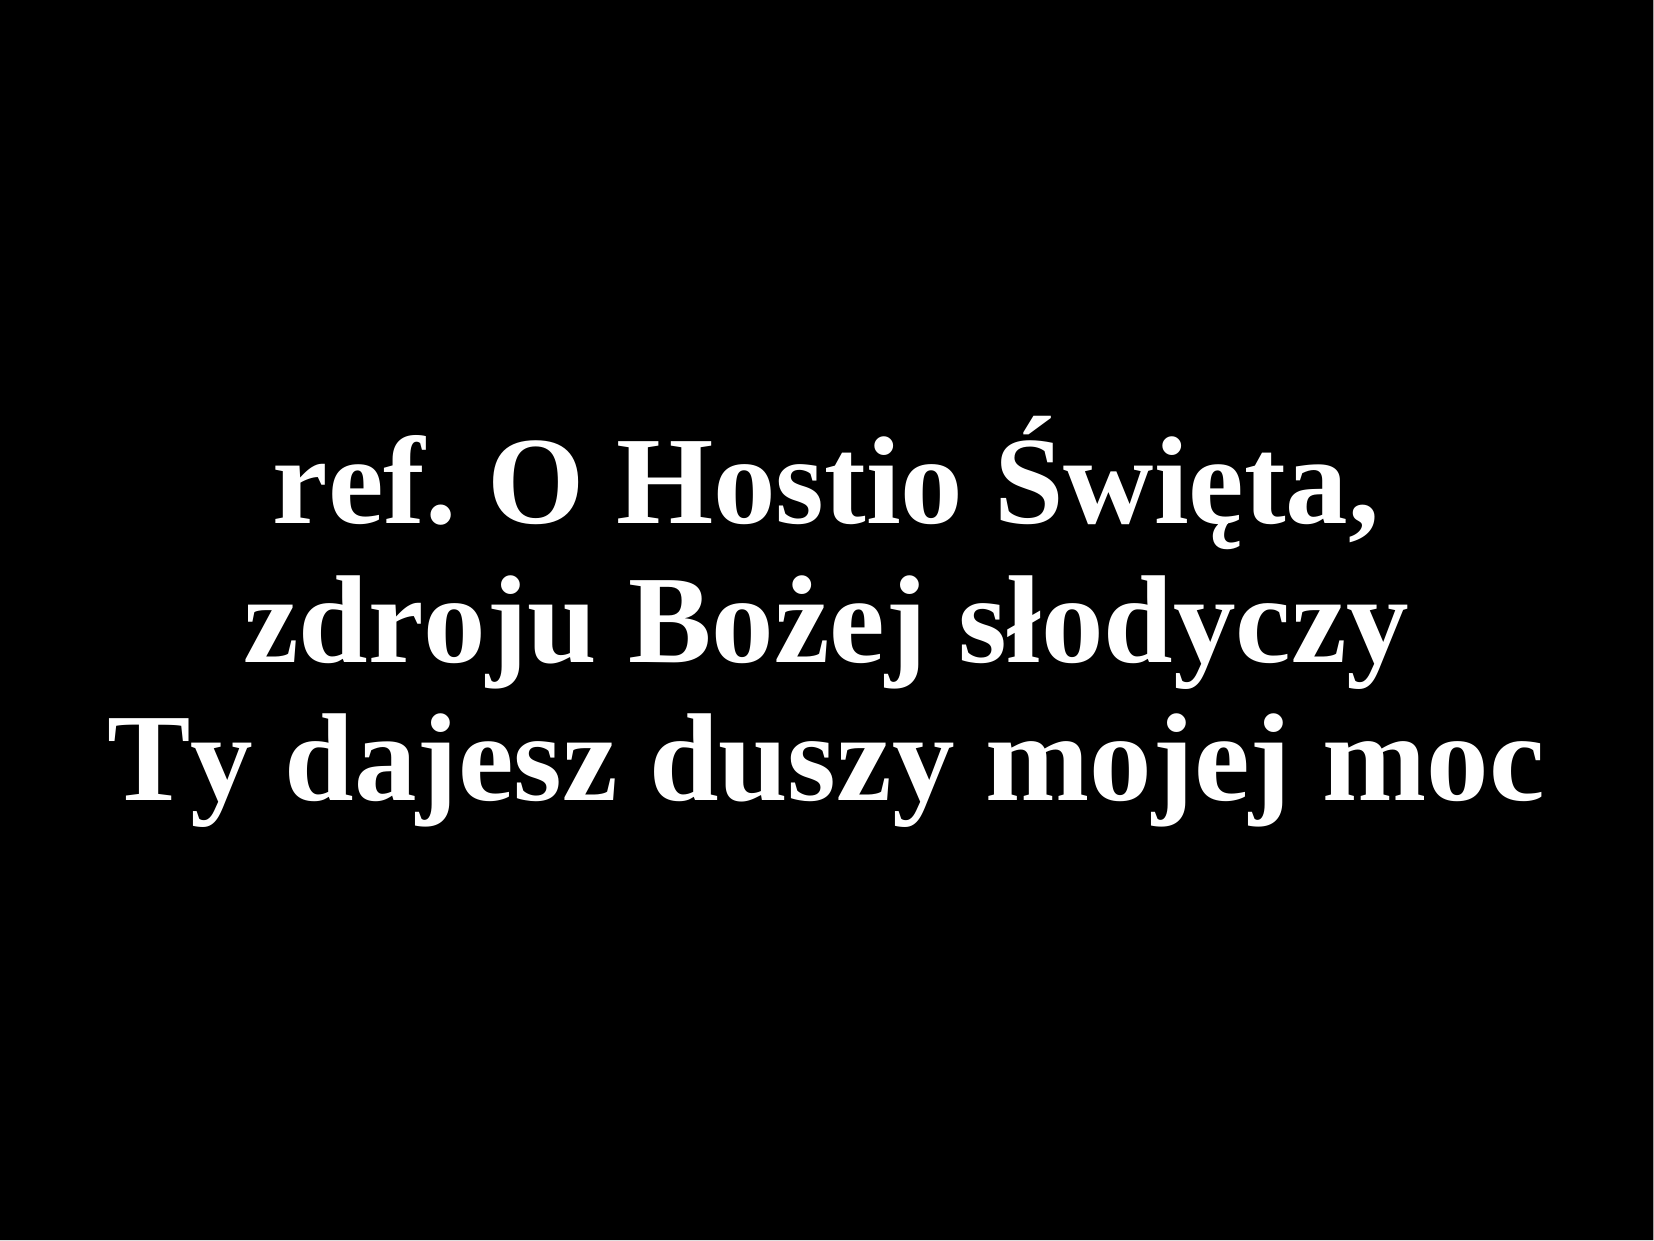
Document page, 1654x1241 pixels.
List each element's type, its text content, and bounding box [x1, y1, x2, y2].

title ref. O Hostio Święta, zdroju Bożej słodyczy Ty dajesz duszy mojej moc [0, 0, 1654, 1241]
